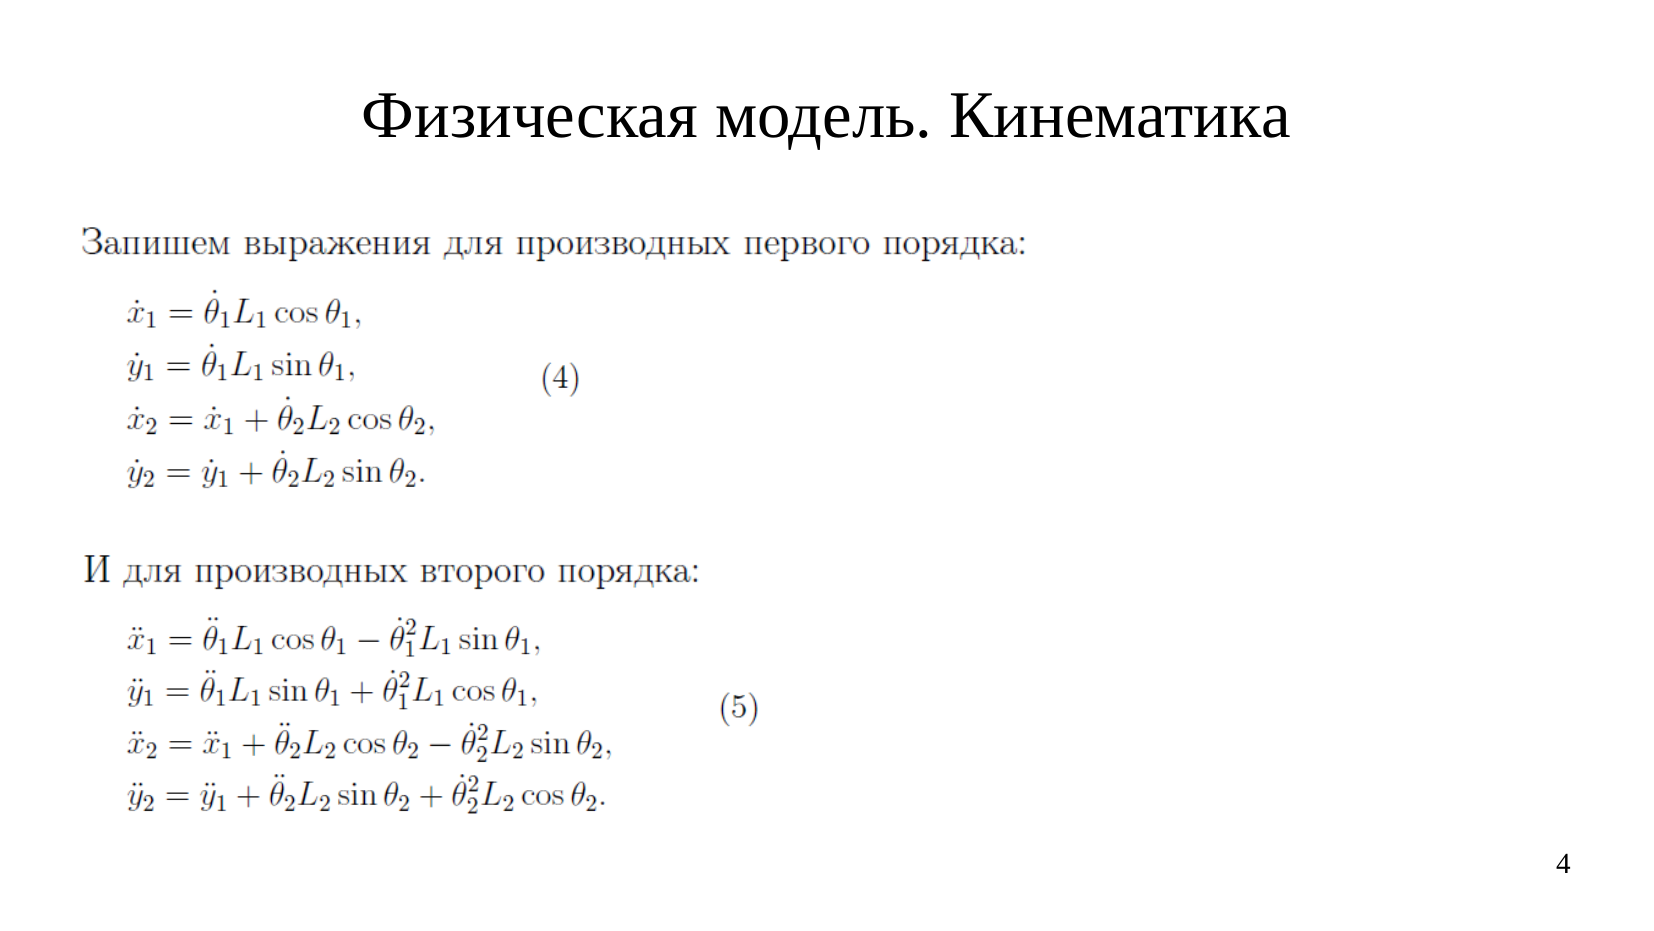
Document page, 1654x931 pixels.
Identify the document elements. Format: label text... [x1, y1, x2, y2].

picture [708, 679, 769, 735]
picture [64, 533, 715, 827]
picture [59, 198, 1034, 502]
picture [530, 349, 591, 408]
title Физическая модель. Кинематика [82, 37, 1571, 193]
